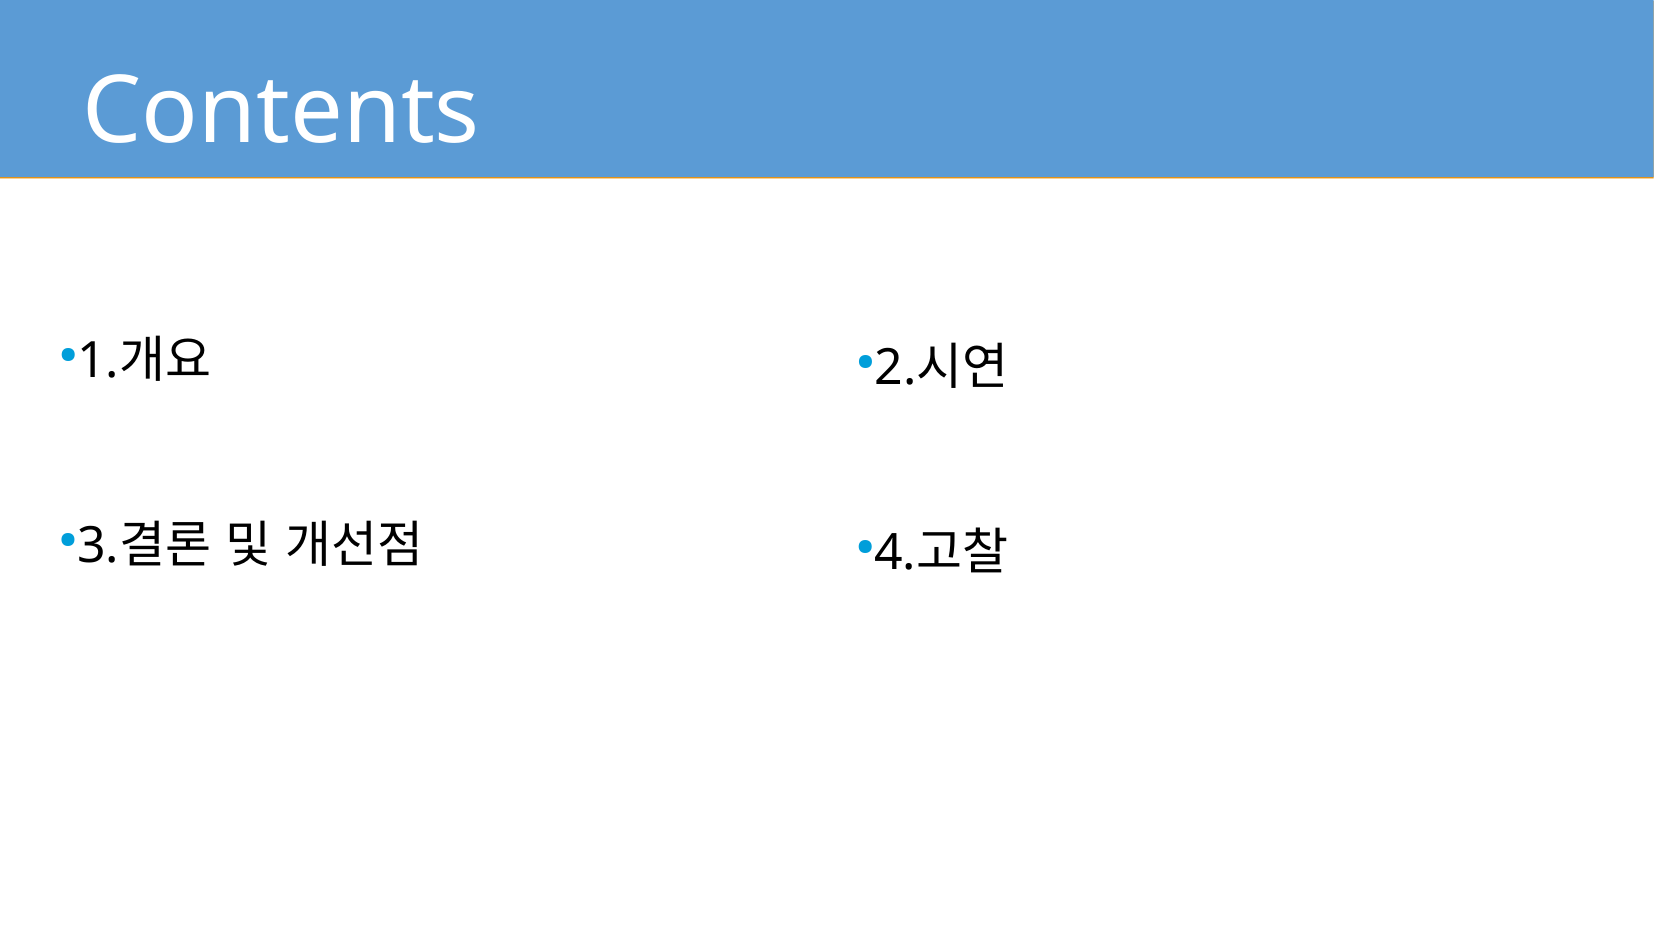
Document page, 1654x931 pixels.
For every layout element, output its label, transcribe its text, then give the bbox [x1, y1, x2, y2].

list 2.시연 4.고찰 [856, 236, 1601, 811]
title Contents [82, 14, 1571, 171]
list 1.개요 3.결론 및 개선점 [59, 229, 804, 805]
